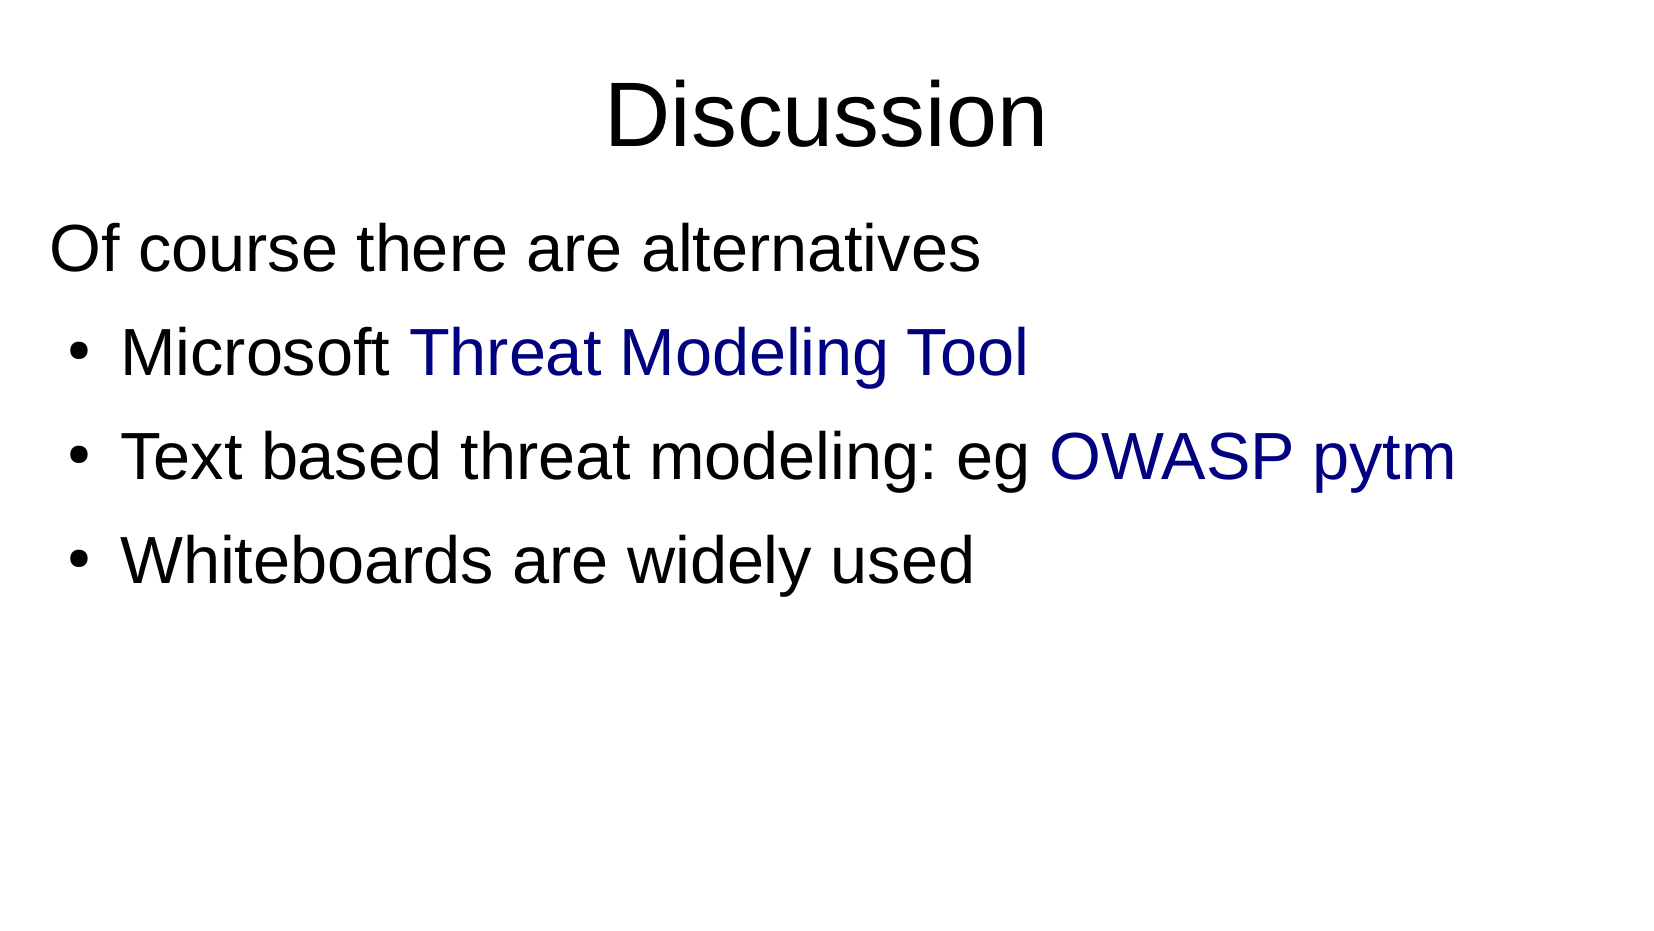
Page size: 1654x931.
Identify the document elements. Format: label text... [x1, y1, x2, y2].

list Of course there are alternatives Microsoft Threat Modeling Tool Text based threat modeling: eg OWASP pytm Whiteboards are widely used [49, 210, 1538, 751]
title Discussion [82, 37, 1571, 193]
